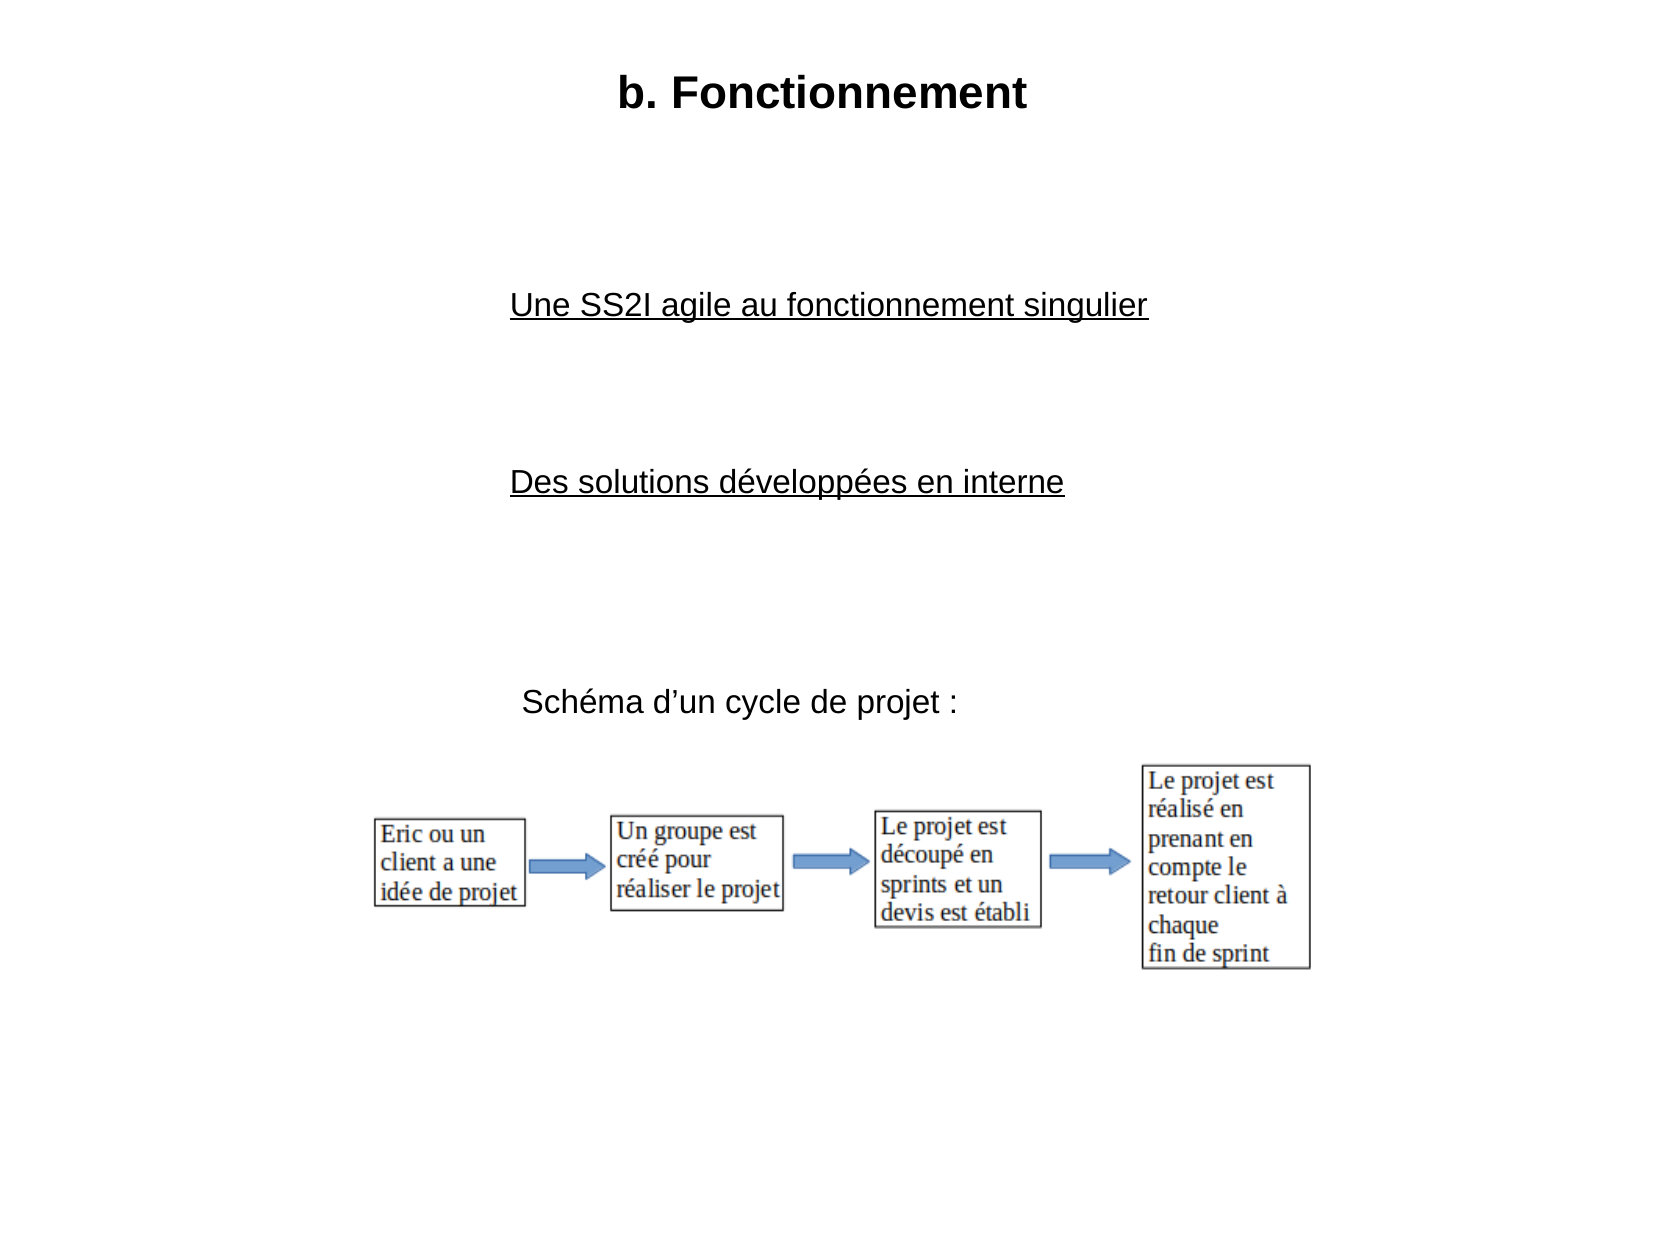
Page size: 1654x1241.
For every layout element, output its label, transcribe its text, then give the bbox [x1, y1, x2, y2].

text_box Schéma d’un cycle de projet : [506, 676, 987, 766]
text_box Des solutions développées en interne [495, 456, 1111, 508]
text_box Une SS2I agile au fonctionnement singulier [495, 278, 1174, 368]
text_box b. Fonctionnement [603, 60, 1051, 229]
picture [315, 734, 1336, 998]
